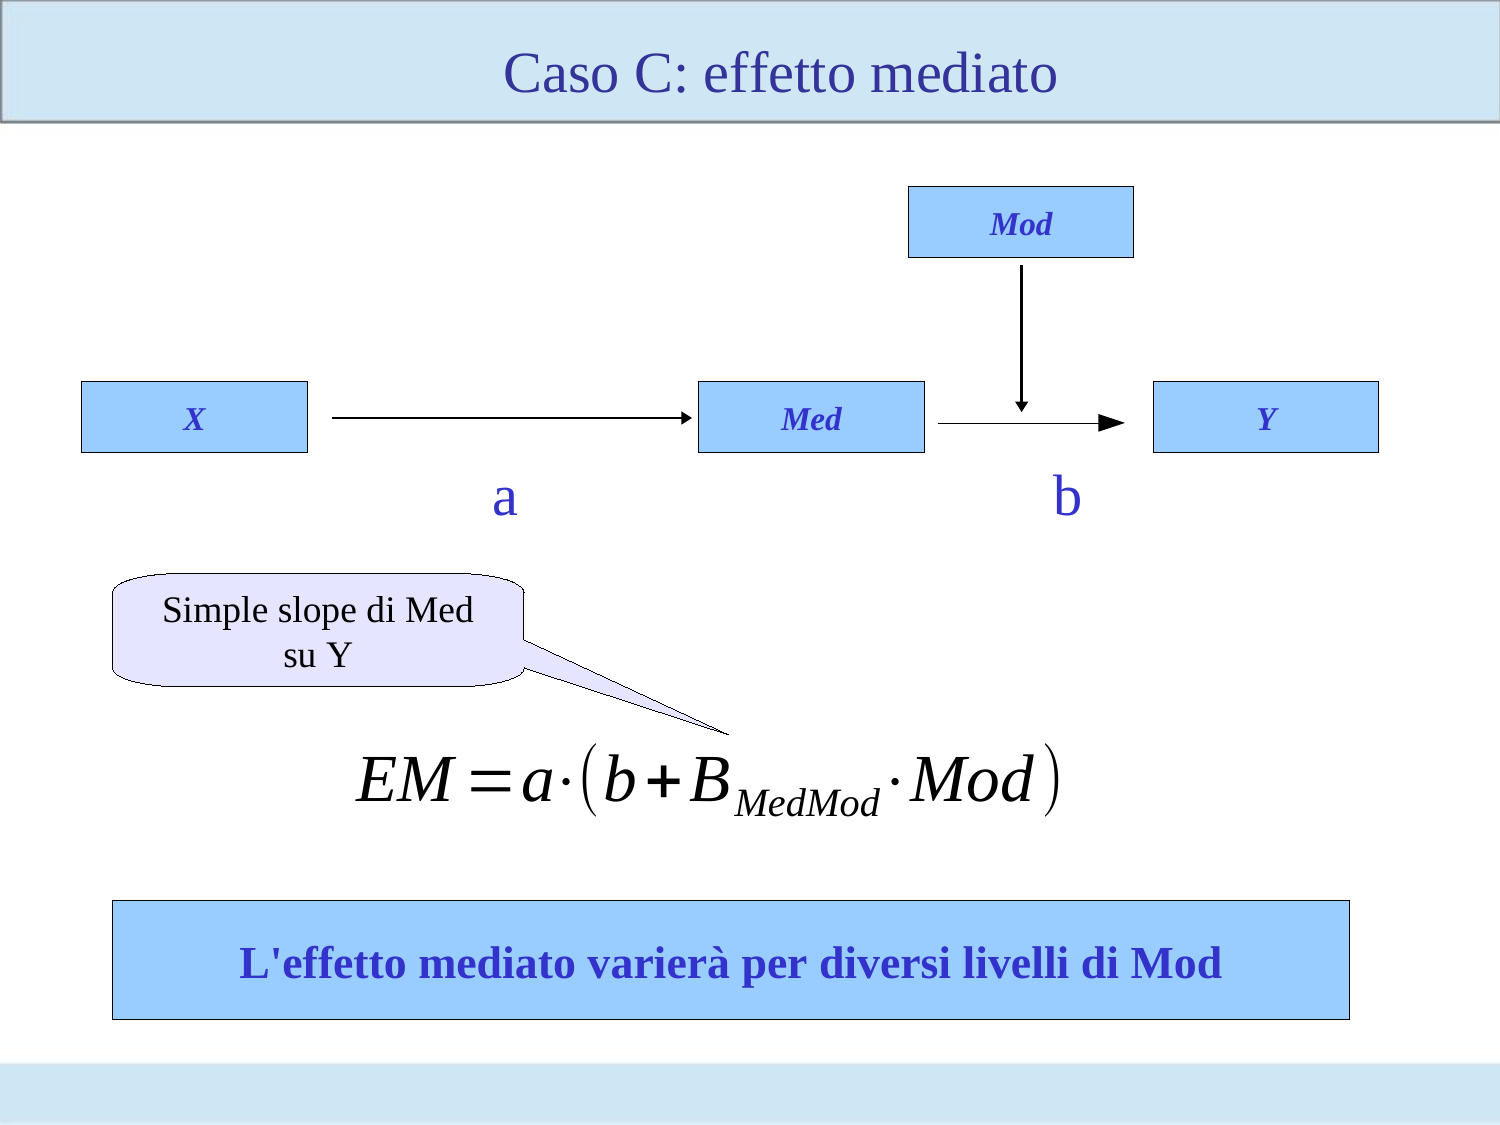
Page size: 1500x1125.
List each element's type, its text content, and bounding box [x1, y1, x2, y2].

text_box Mod [908, 186, 1134, 258]
text_box X [81, 381, 308, 453]
text_box a [477, 450, 533, 535]
text_box Med [698, 381, 925, 453]
text_box L'effetto mediato varierà per diversi livelli di Mod [112, 900, 1350, 1020]
text_box b [1038, 450, 1098, 535]
picture [0, 0, 1500, 1125]
title Caso C: effetto mediato [249, 21, 1313, 117]
chart [337, 738, 1081, 826]
text_box Y [1153, 381, 1379, 453]
text_box Simple slope di Med su Y [112, 573, 729, 735]
